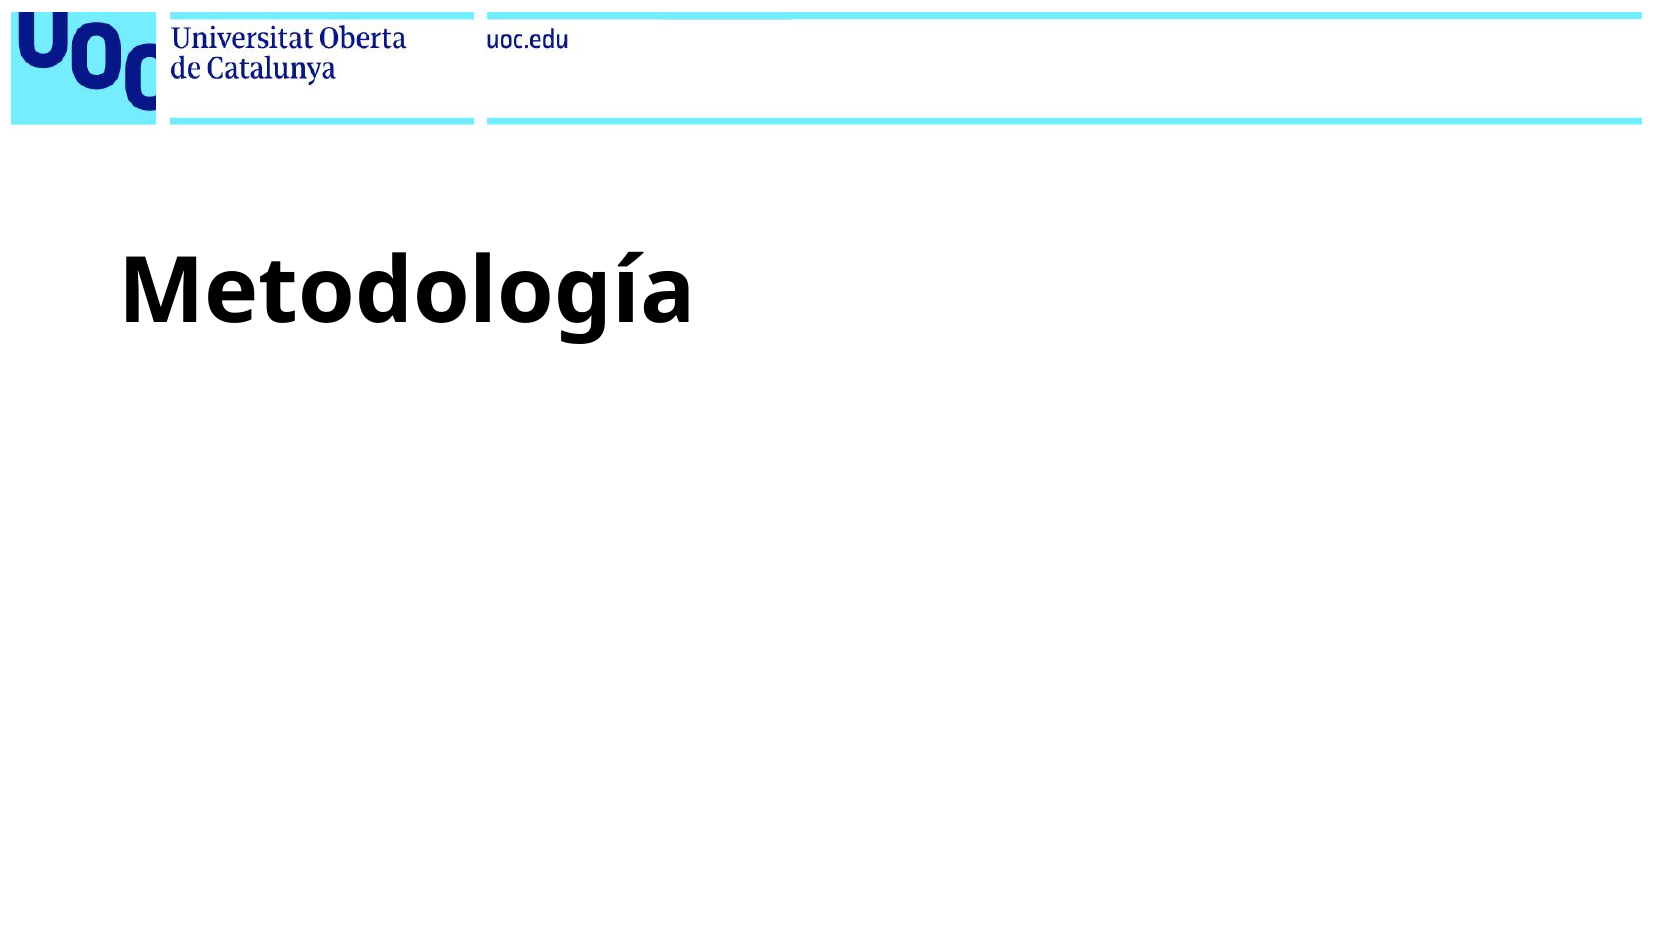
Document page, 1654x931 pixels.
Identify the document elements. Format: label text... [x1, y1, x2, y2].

picture [11, 12, 1642, 130]
text_box Metodología [118, 224, 1607, 350]
